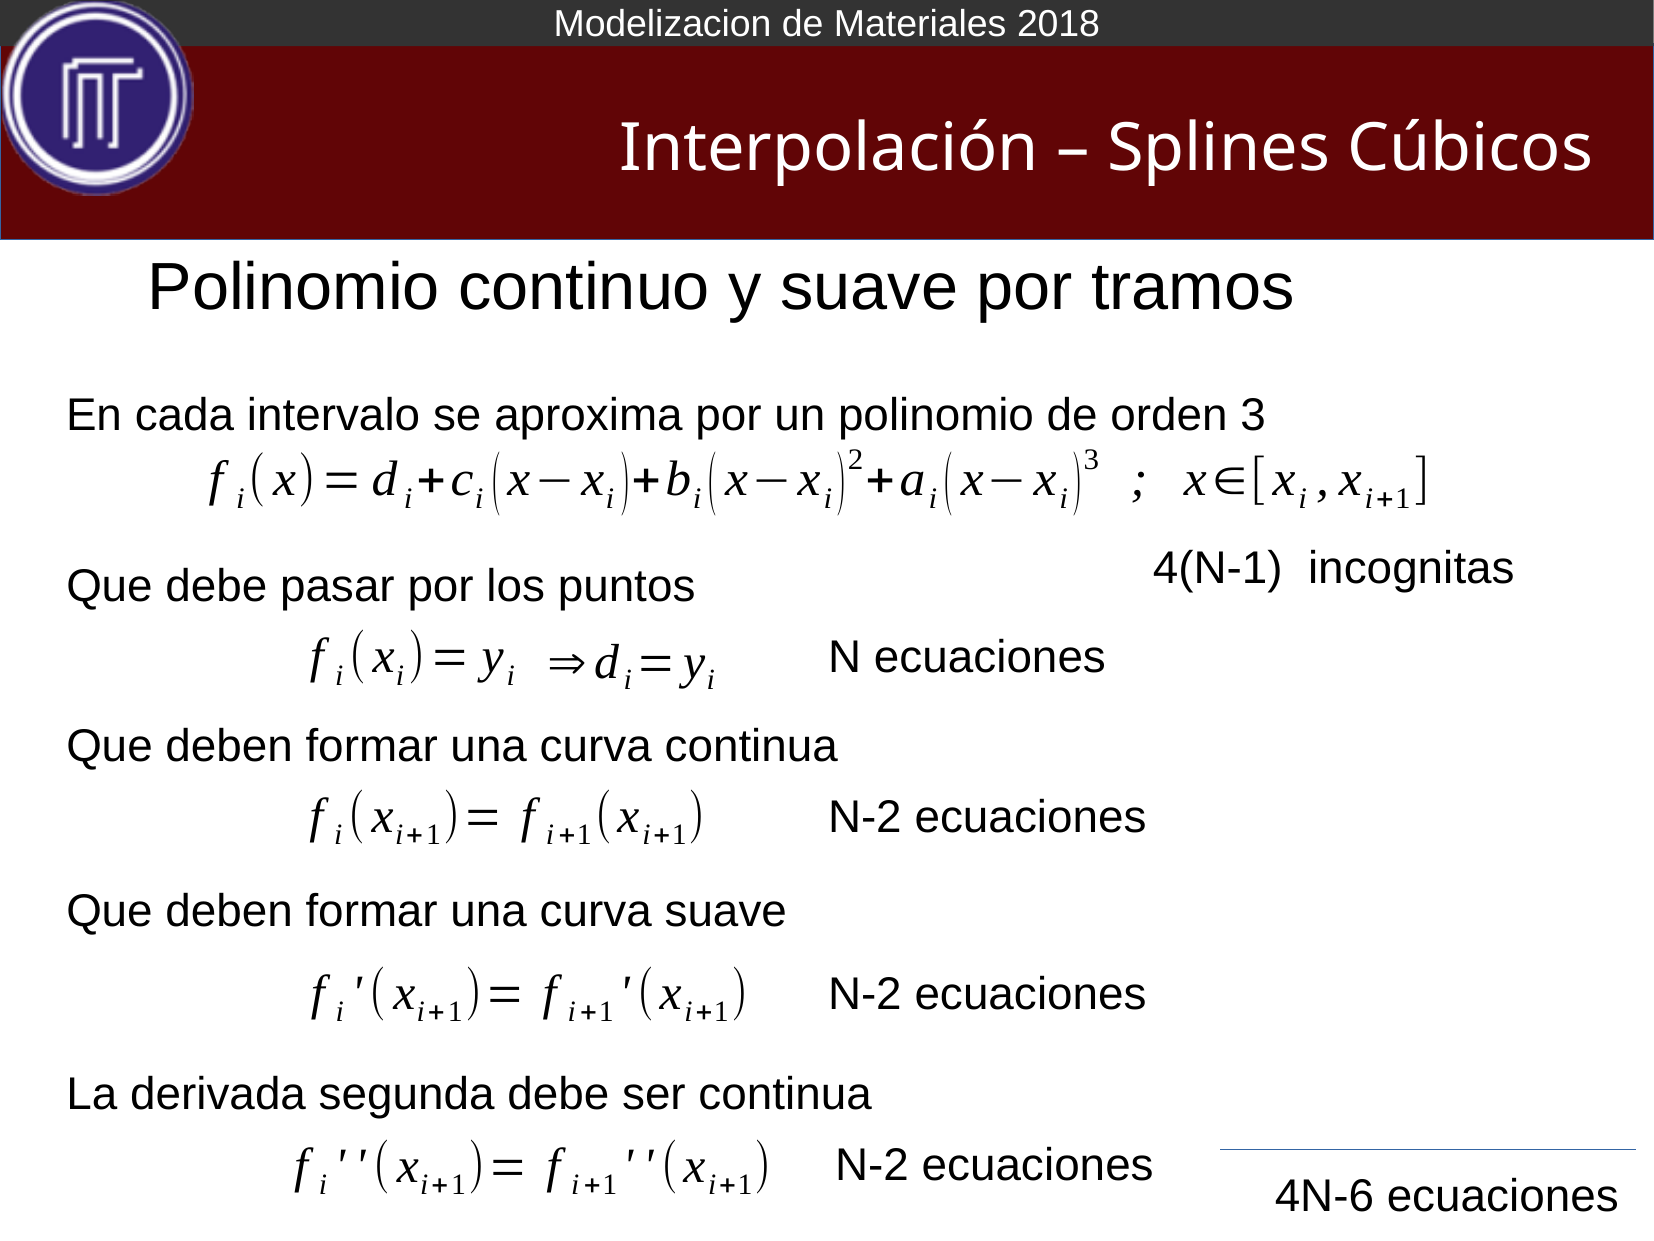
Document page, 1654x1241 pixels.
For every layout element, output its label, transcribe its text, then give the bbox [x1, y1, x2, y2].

text_box 4(N-1) incognitas [1138, 535, 1622, 602]
text_box En cada intervalo se aproxima por un polinomio de orden 3 [51, 381, 1654, 448]
text_box Que deben formar una curva suave [51, 877, 954, 944]
chart [190, 448, 1435, 518]
text_box 4N-6 ecuaciones [1259, 1162, 1654, 1229]
chart [292, 787, 713, 851]
chart [292, 627, 522, 692]
text_box N-2 ecuaciones [813, 960, 1279, 1027]
title Interpolación – Splines Cúbicos [41, 70, 1654, 218]
text_box N-2 ecuaciones [820, 1131, 1300, 1198]
text_box N ecuaciones [813, 623, 1225, 690]
chart [276, 1137, 778, 1201]
text_box N-2 ecuaciones [813, 783, 1250, 850]
picture [0, 0, 194, 196]
text_box Que deben formar una curva continua [51, 712, 1019, 779]
text_box Que debe pasar por los puntos [51, 552, 885, 619]
chart [541, 634, 723, 697]
chart [293, 964, 755, 1028]
list Polinomio continuo y suave por tramos [76, 248, 1565, 350]
text_box La derivada segunda debe ser continua [51, 1060, 1004, 1127]
